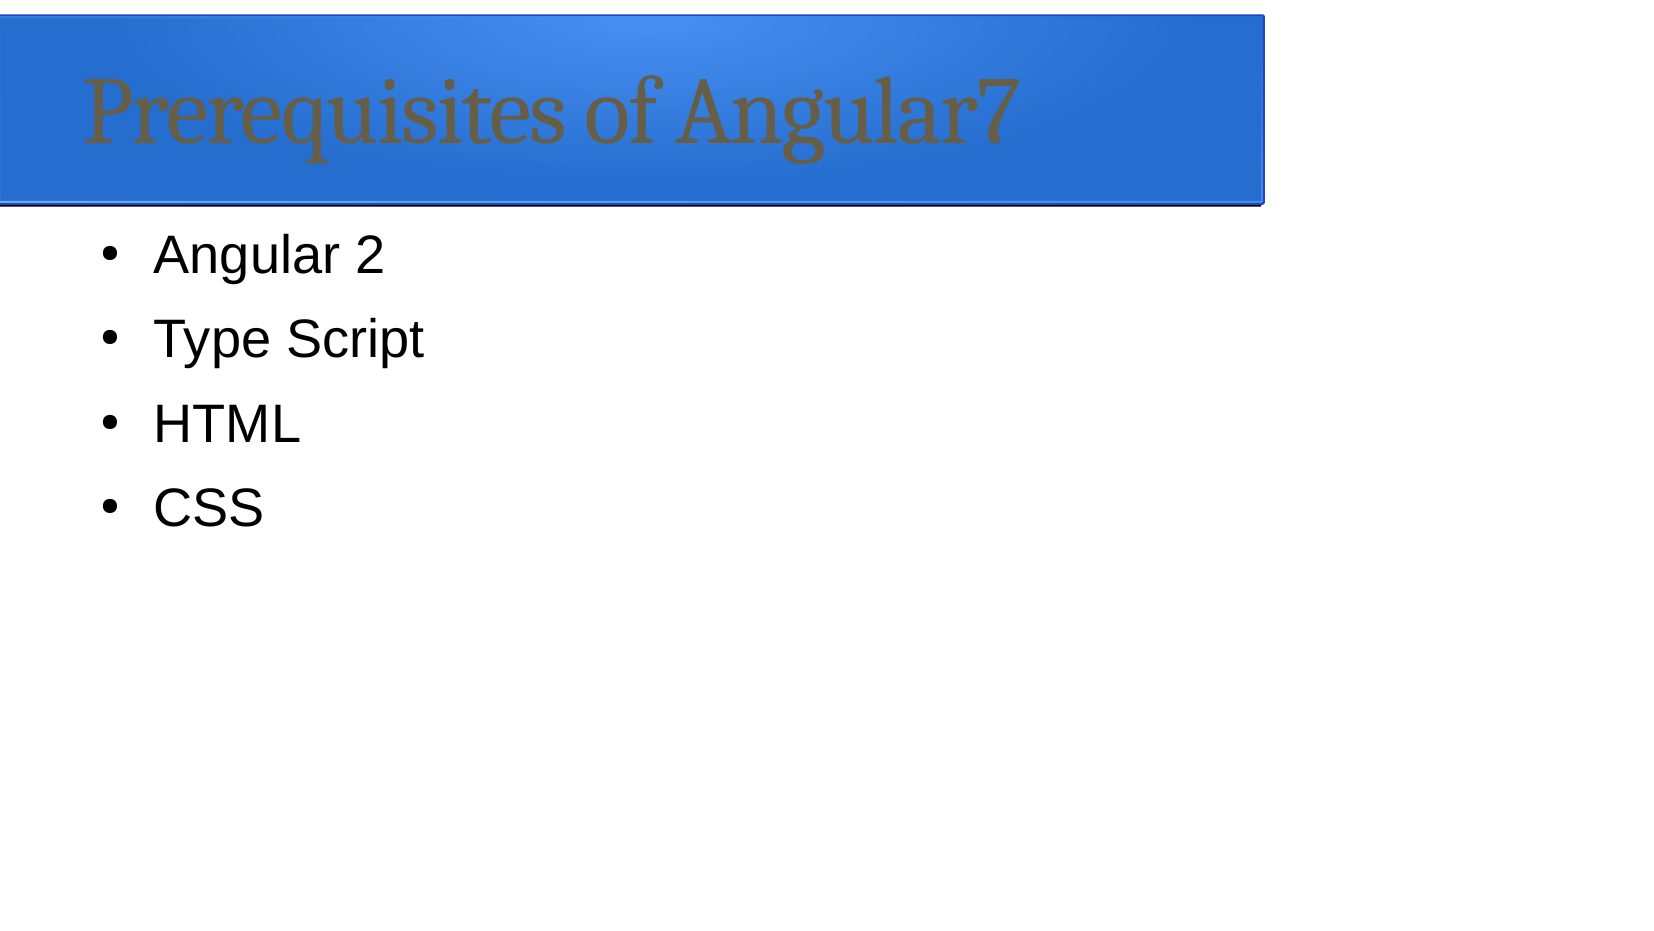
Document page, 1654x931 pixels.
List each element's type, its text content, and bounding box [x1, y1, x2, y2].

title Prerequisites of Angular7 [82, 35, 1235, 189]
list Angular 2 Type Script HTML CSS [82, 224, 1571, 764]
